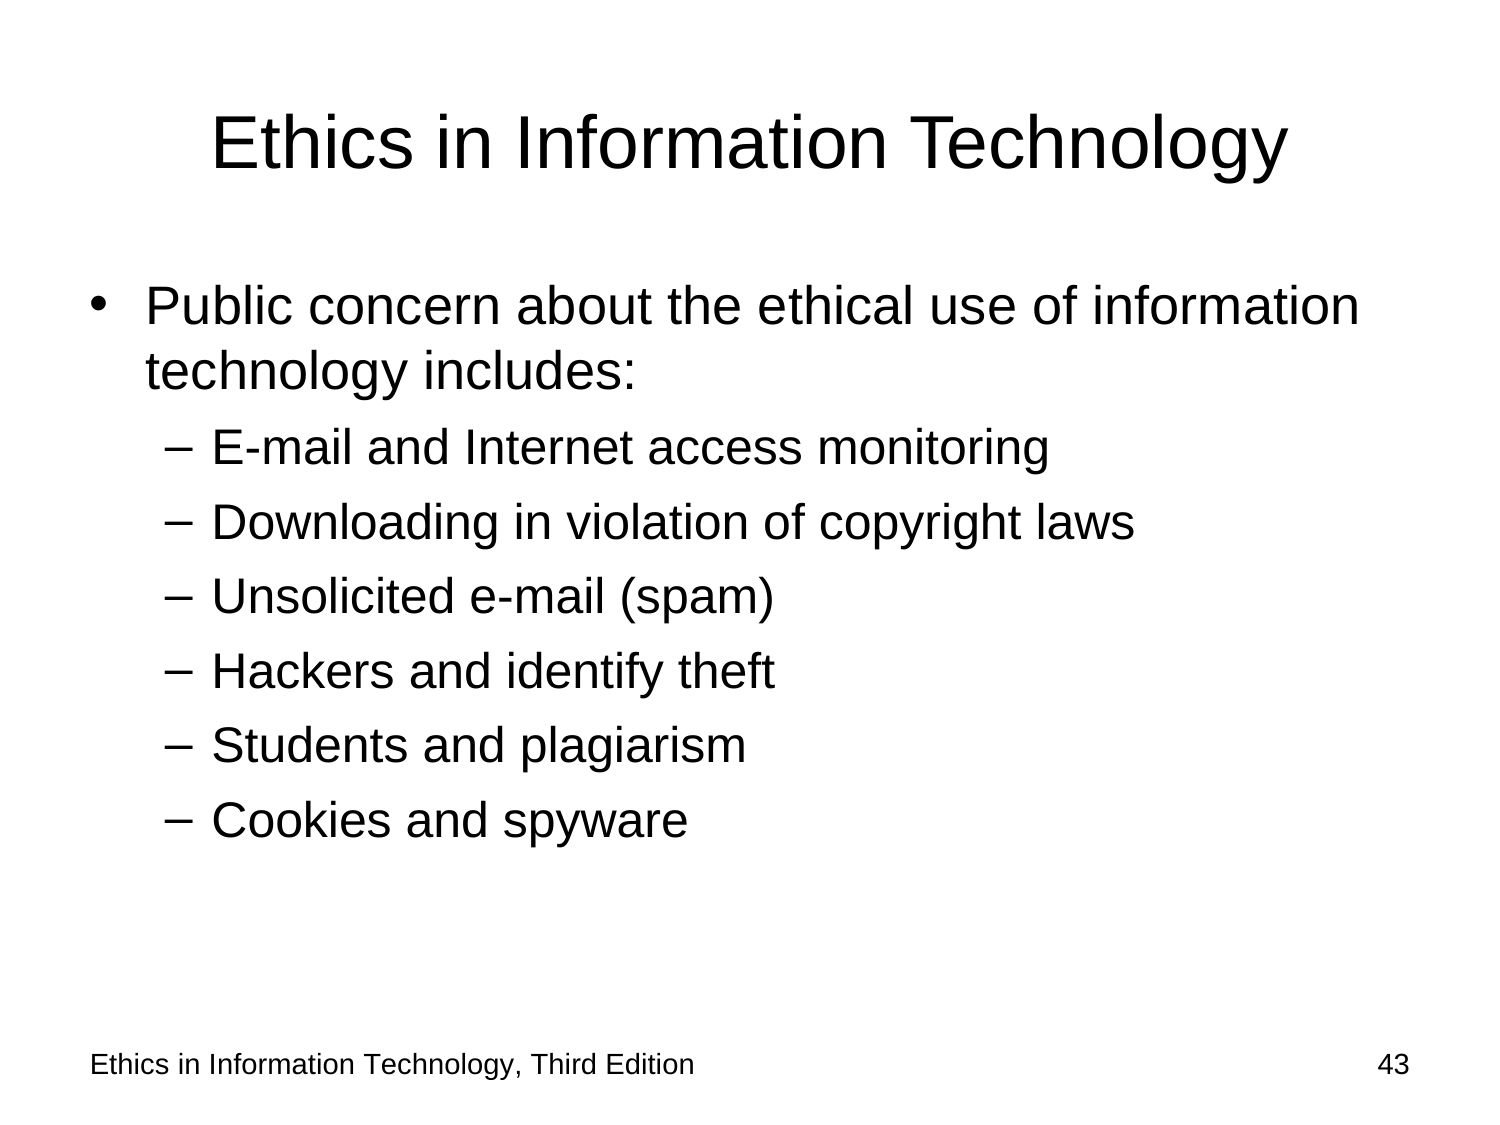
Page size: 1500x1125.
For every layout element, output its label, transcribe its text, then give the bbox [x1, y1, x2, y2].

text_box <number> [1074, 1037, 1425, 1103]
title Ethics in Information Technology [75, 86, 1426, 192]
text_box Ethics in Information Technology, Third Edition [74, 1037, 1074, 1103]
list Public concern about the ethical use of information technology includes: E-mail and Internet access monitoring Downloading in violation of copyright laws Unsolicited e-mail (spam) Hackers and identify theft Students and plagiarism Cookies and spyware [75, 262, 1426, 862]
